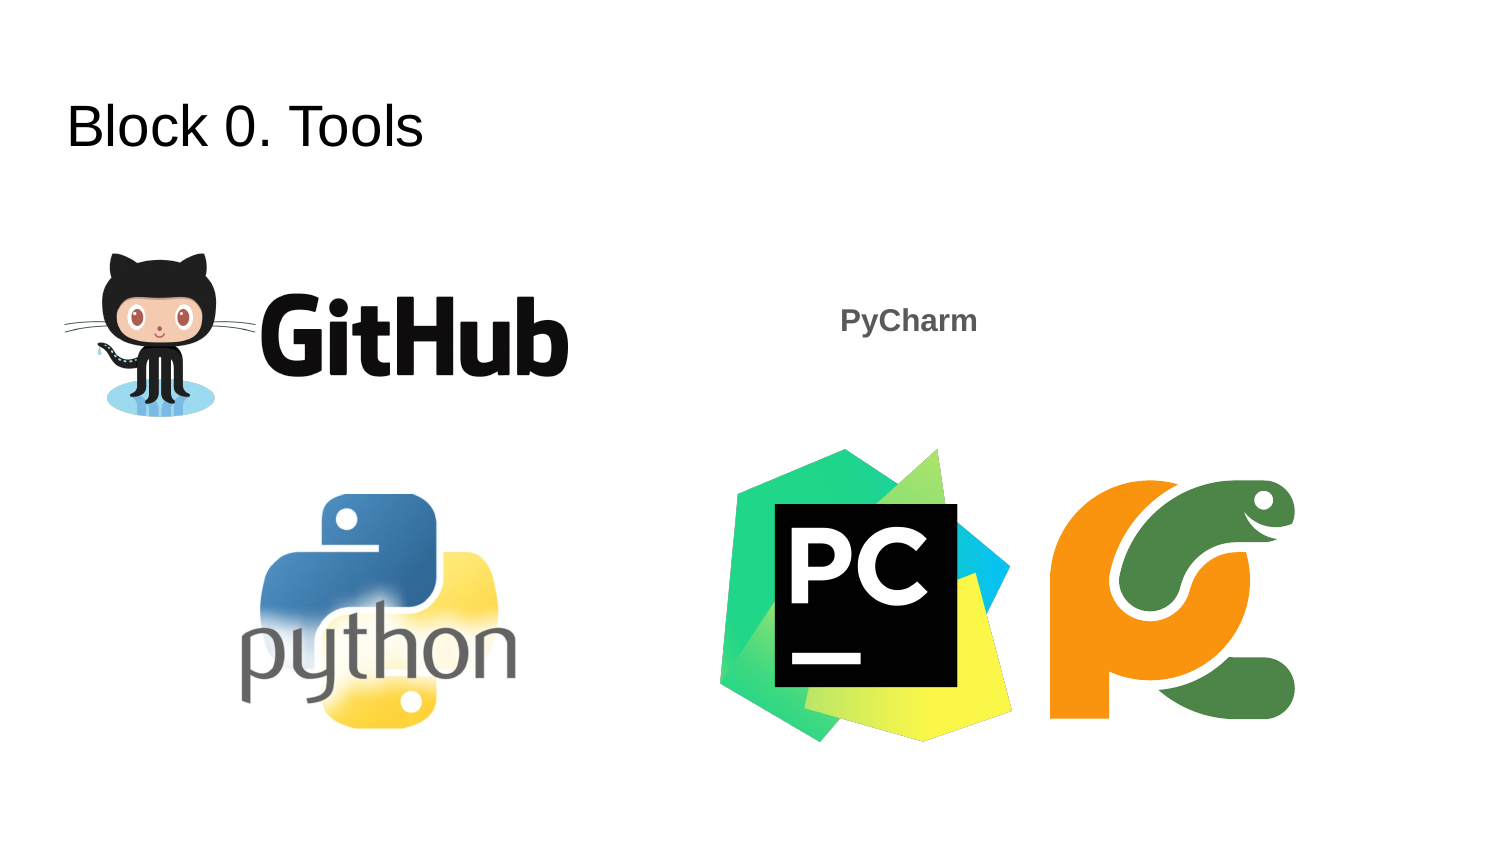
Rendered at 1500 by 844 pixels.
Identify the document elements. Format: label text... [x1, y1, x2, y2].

picture [720, 450, 1012, 742]
picture [60, 250, 571, 421]
title Block 0. Tools [51, 72, 1449, 167]
picture [177, 495, 601, 729]
list PyCharm [825, 285, 1201, 406]
picture [1050, 480, 1295, 721]
